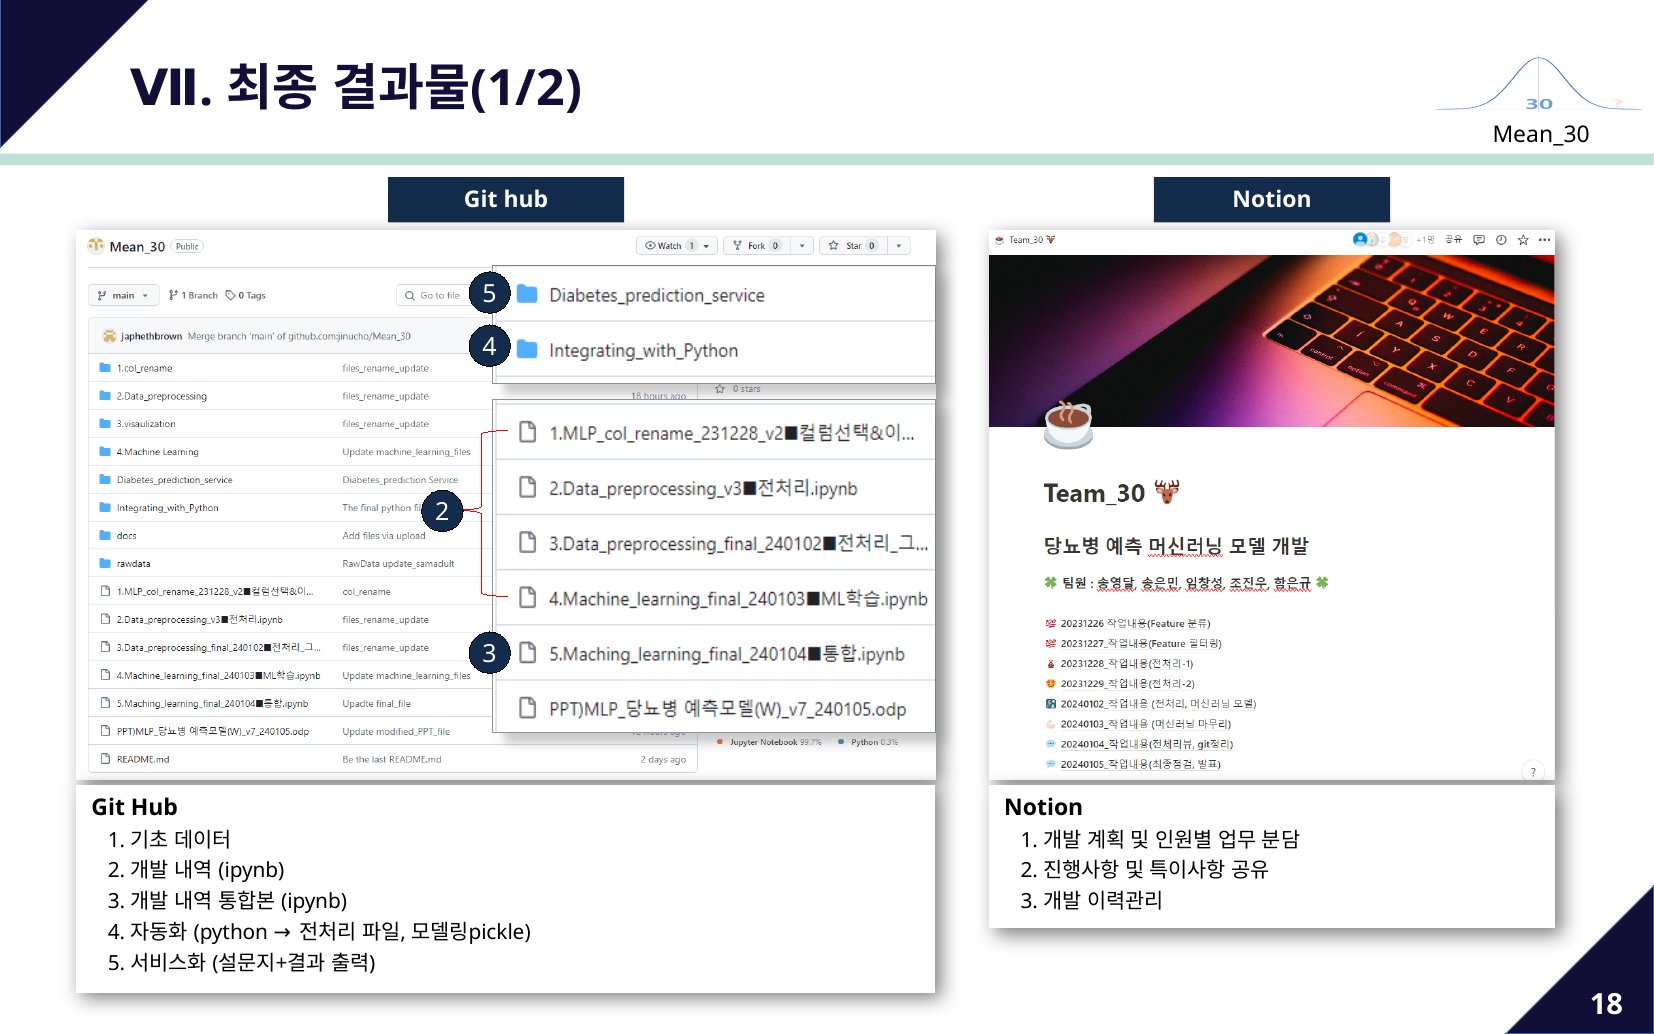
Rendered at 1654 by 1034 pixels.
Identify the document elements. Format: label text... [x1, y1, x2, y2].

text_box Git hub [388, 177, 625, 223]
text_box 5 [469, 271, 511, 314]
text_box Git Hub 1. 기초 데이터 2. 개발 내역 (ipynb) 3. 개발 내역 통합본 (ipynb) 4. 자동화 (python → 전처리 파일, 모델링pickle) 5. 서비스화 (설문지+결과 출력) [76, 785, 935, 993]
text_box 3 [469, 631, 511, 674]
text_box 2 [421, 490, 464, 532]
picture [76, 230, 936, 780]
text_box Notion [1153, 177, 1391, 223]
text_box Notion 1. 개발 계획 및 인원별 업무 분담 2. 진행사항 및 특이사항 공유 3. 개발 이력관리 [989, 785, 1555, 928]
text_box Mean_30 [1446, 118, 1636, 148]
text_box 4 [469, 324, 511, 367]
text_box <숫자> [1556, 981, 1654, 1025]
title Ⅶ. 최종 결과물(1/2) [129, 41, 1618, 148]
picture [1434, 55, 1642, 113]
picture [989, 230, 1555, 780]
